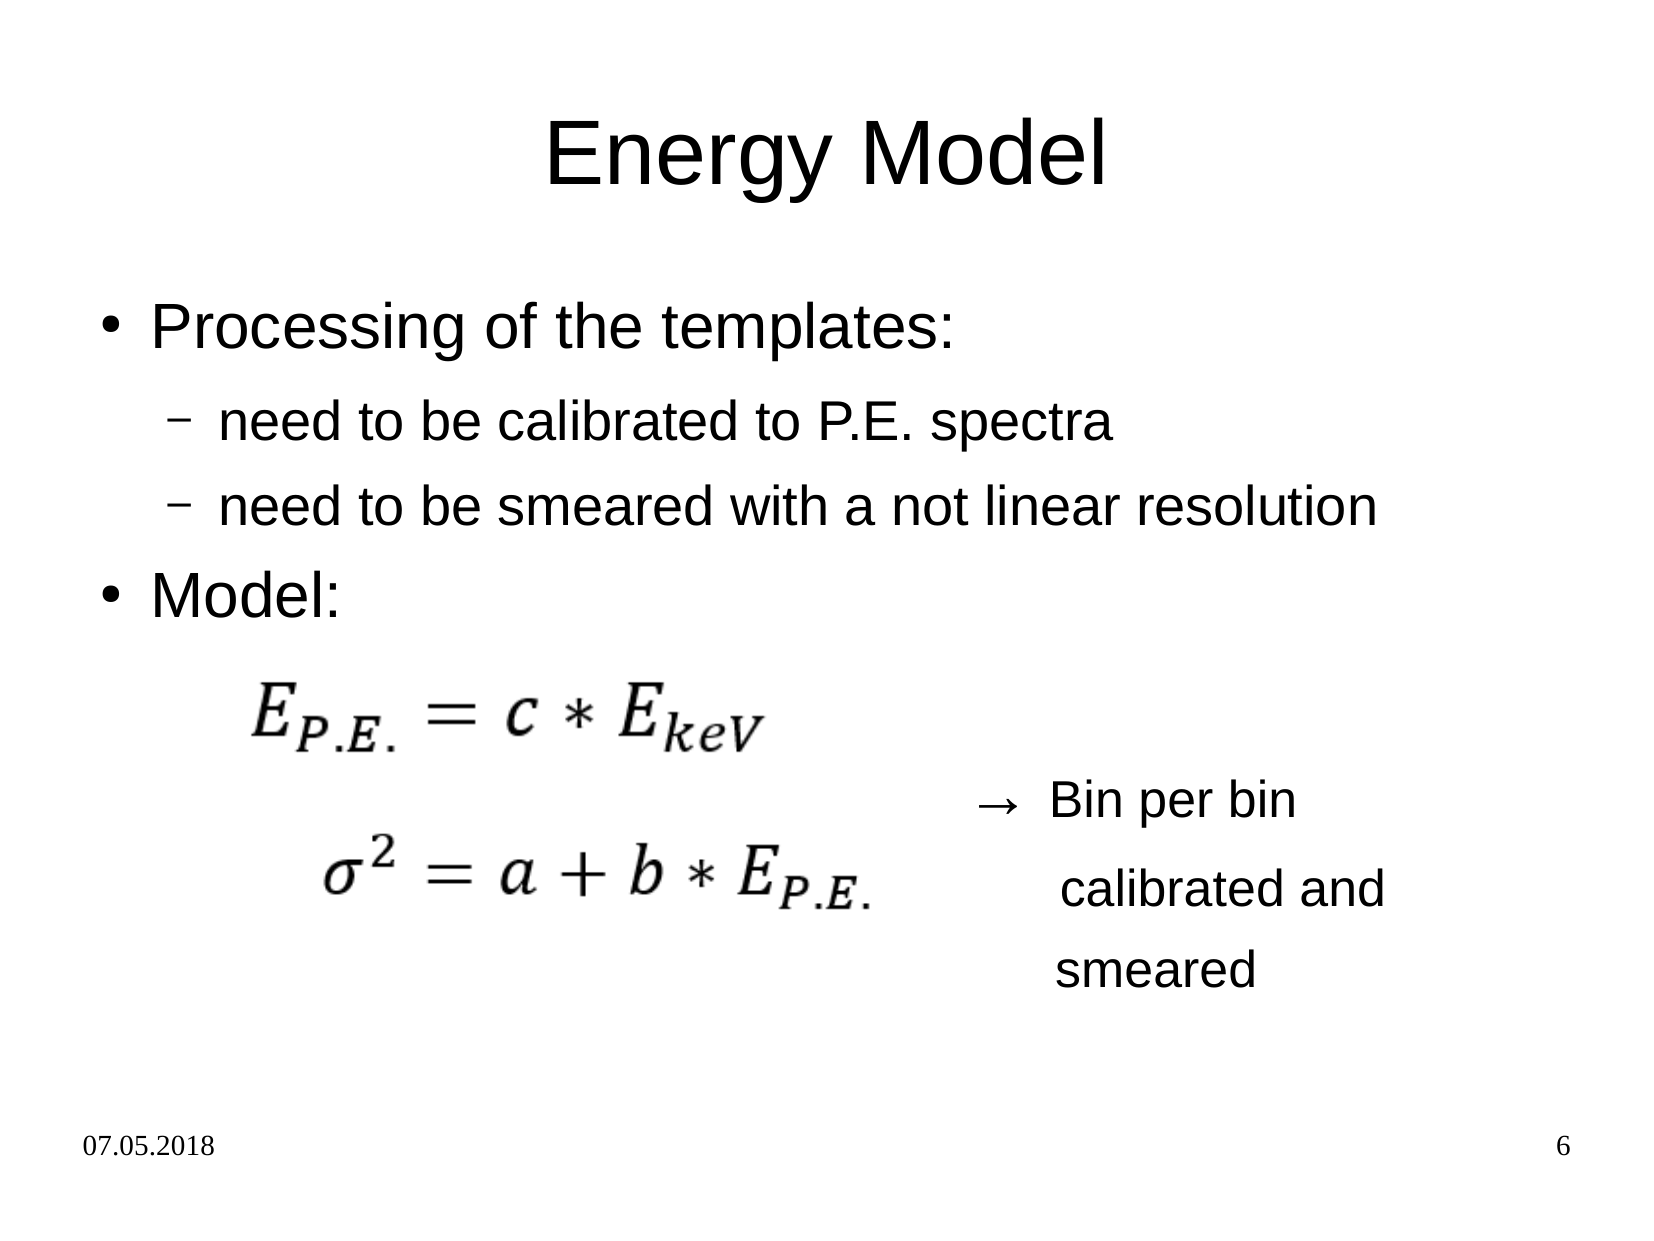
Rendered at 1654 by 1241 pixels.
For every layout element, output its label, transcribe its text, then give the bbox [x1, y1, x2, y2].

picture [315, 827, 884, 924]
picture [242, 663, 788, 780]
title Energy Model [82, 49, 1571, 257]
list Processing of the templates: need to be calibrated to P.E. spectra need to be smeared with a not linear resolution Model: → Bin per bin calibrated and smeared [82, 290, 1571, 1010]
